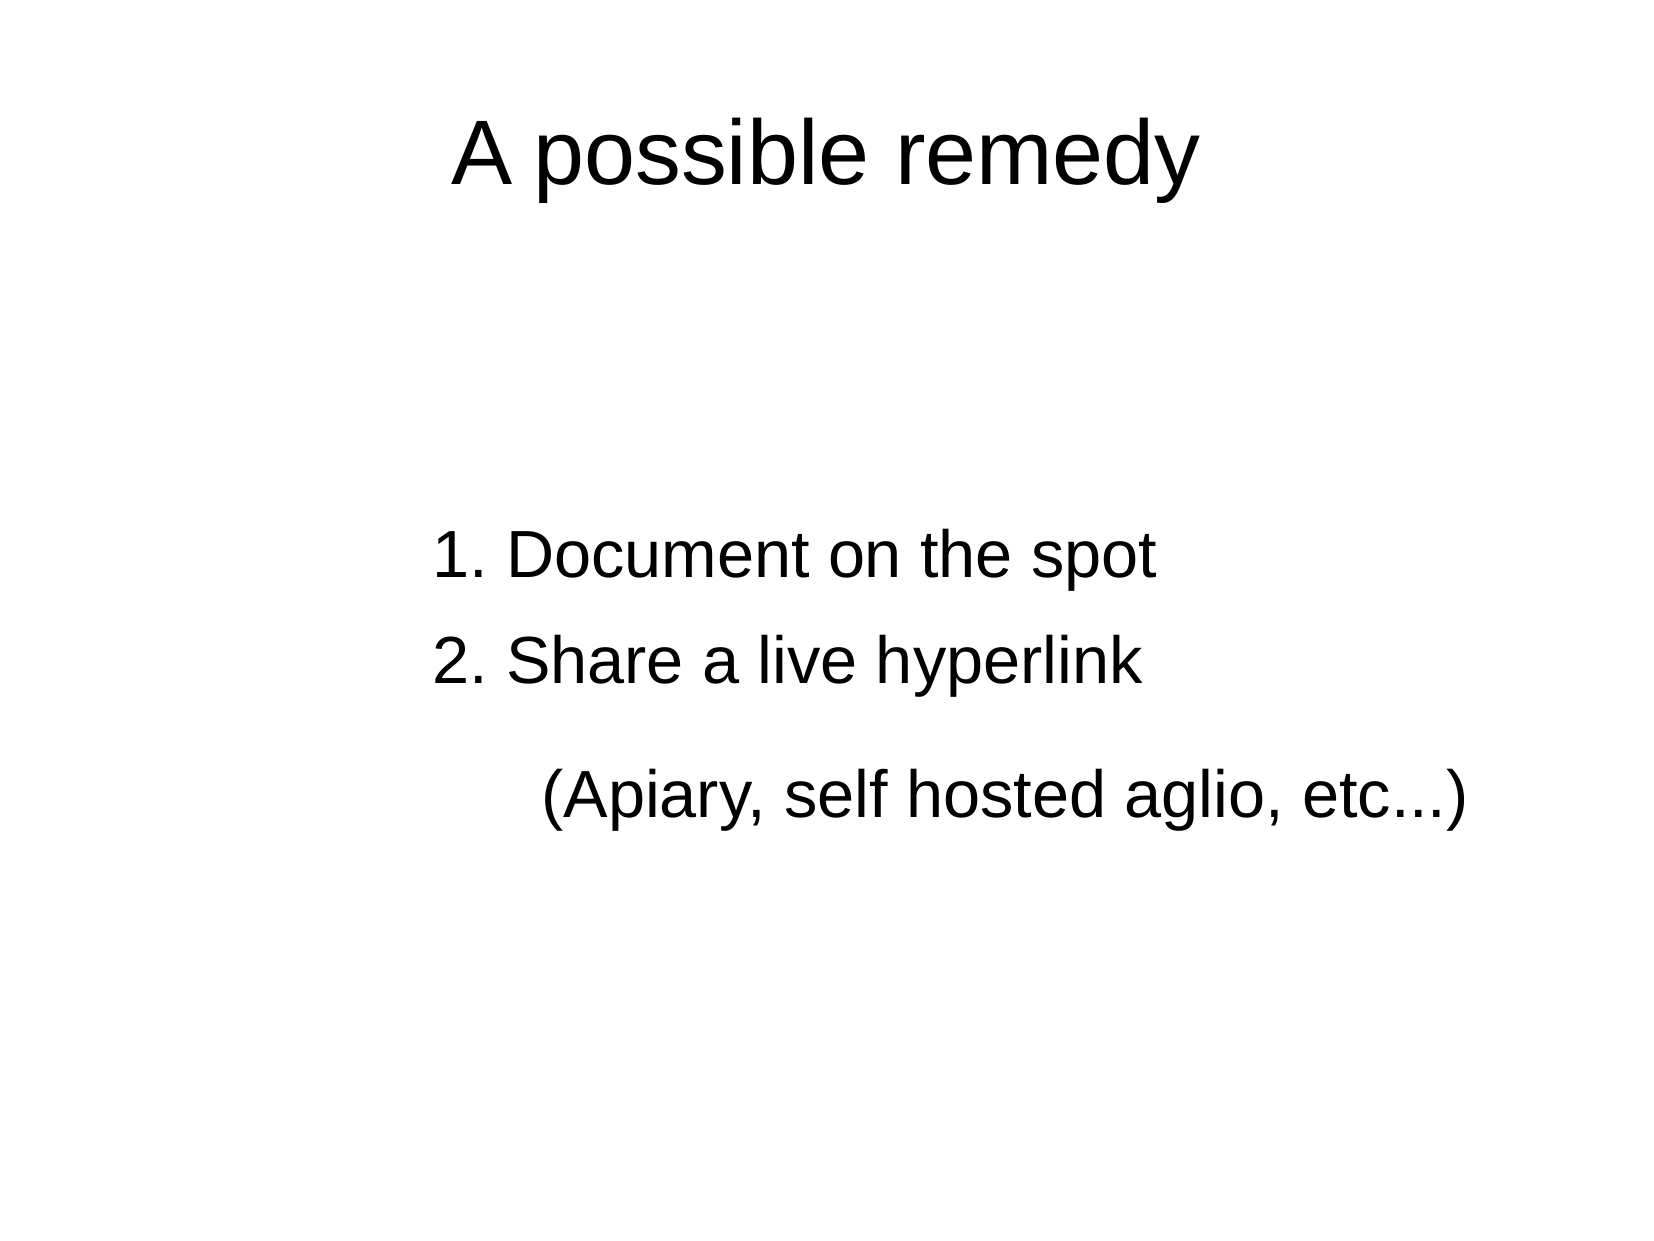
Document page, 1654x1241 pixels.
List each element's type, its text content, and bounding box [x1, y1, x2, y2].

title A possible remedy [82, 49, 1571, 257]
text_box (Apiary, self hosted aglio, etc...) [526, 750, 1486, 840]
text_box 1. Document on the spot [417, 500, 1237, 608]
text_box 2. Share a live hyperlink [417, 615, 1159, 705]
